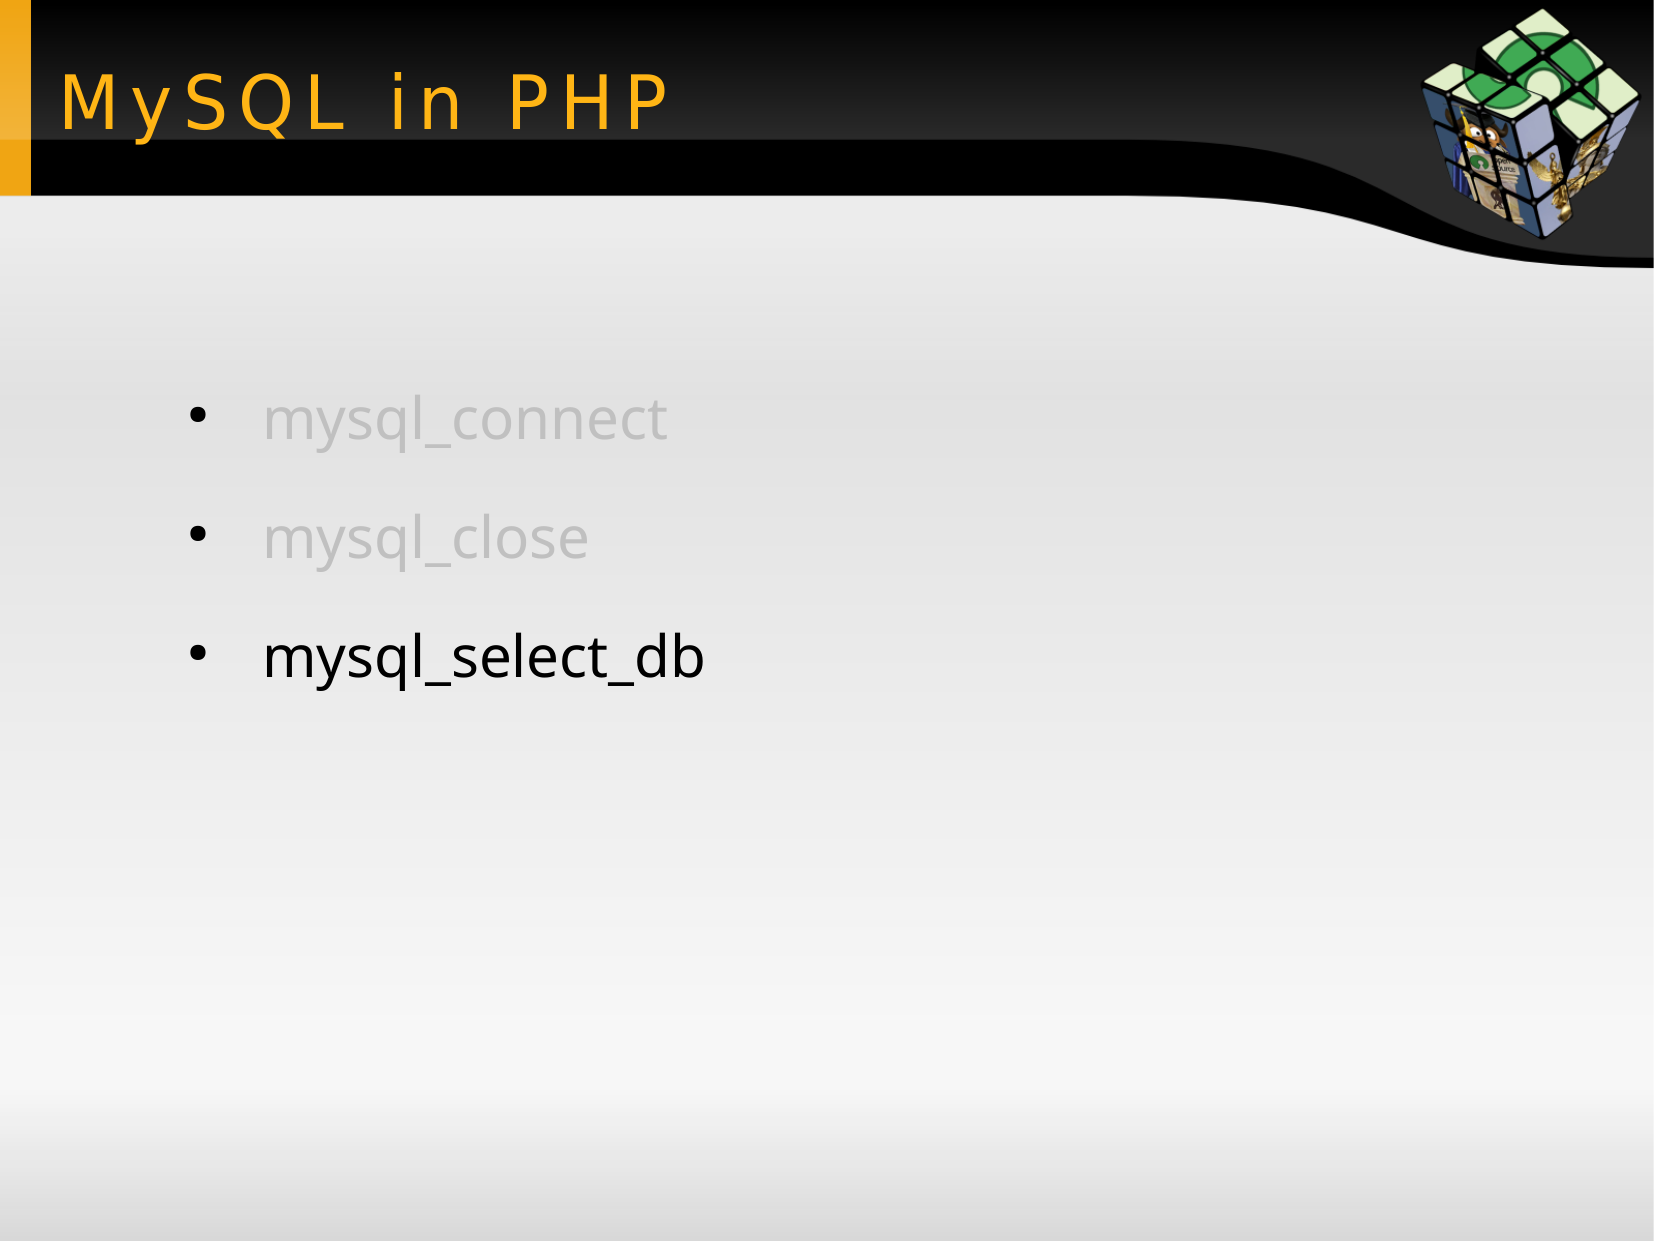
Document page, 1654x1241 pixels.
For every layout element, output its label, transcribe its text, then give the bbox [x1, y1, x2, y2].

title MySQL in PHP [59, 29, 1270, 178]
text_box mysql_connect mysql_close mysql_select_db [187, 337, 1534, 1080]
picture [0, 0, 1654, 1241]
